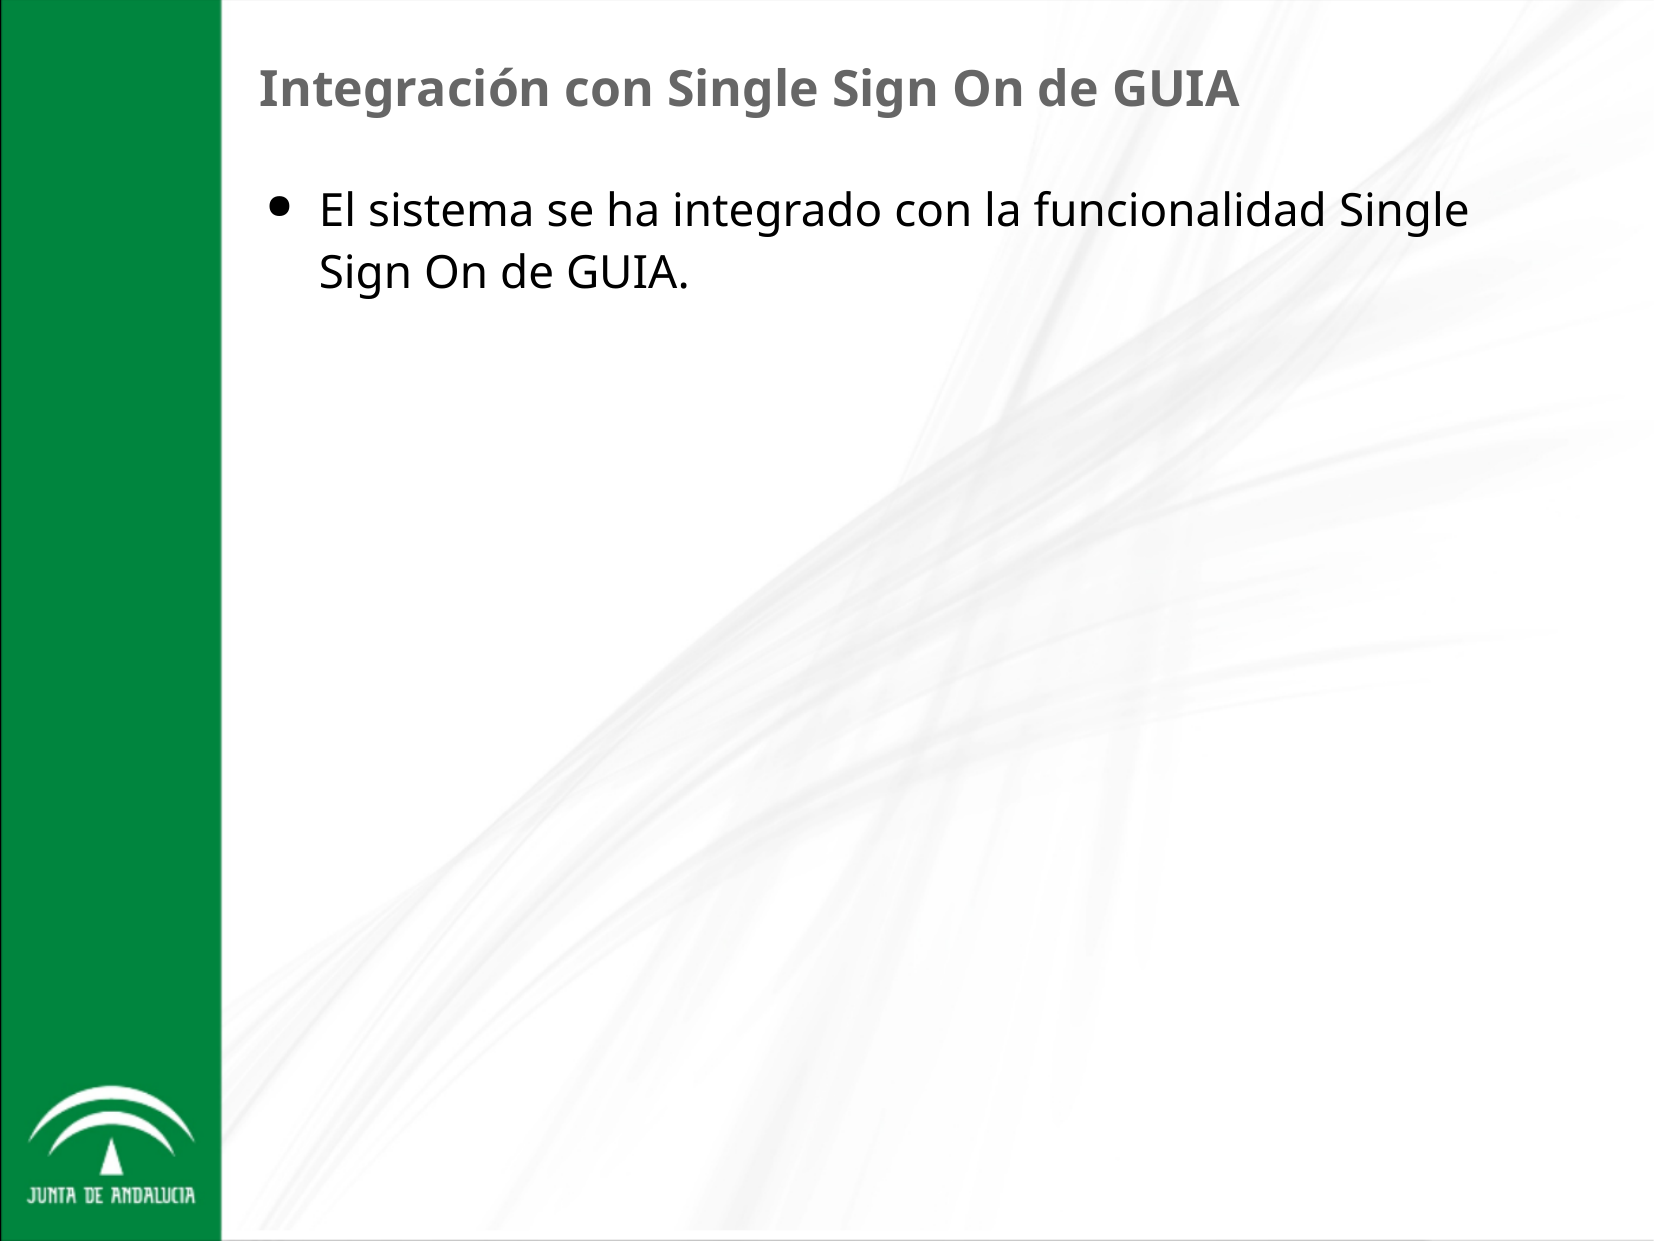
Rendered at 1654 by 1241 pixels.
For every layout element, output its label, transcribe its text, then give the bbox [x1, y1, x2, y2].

title Integración con Single Sign On de GUIA [259, 37, 1577, 136]
picture [0, 0, 1654, 1241]
list El sistema se ha integrado con la funcionalidad Single Sign On de GUIA. [248, 177, 1565, 996]
